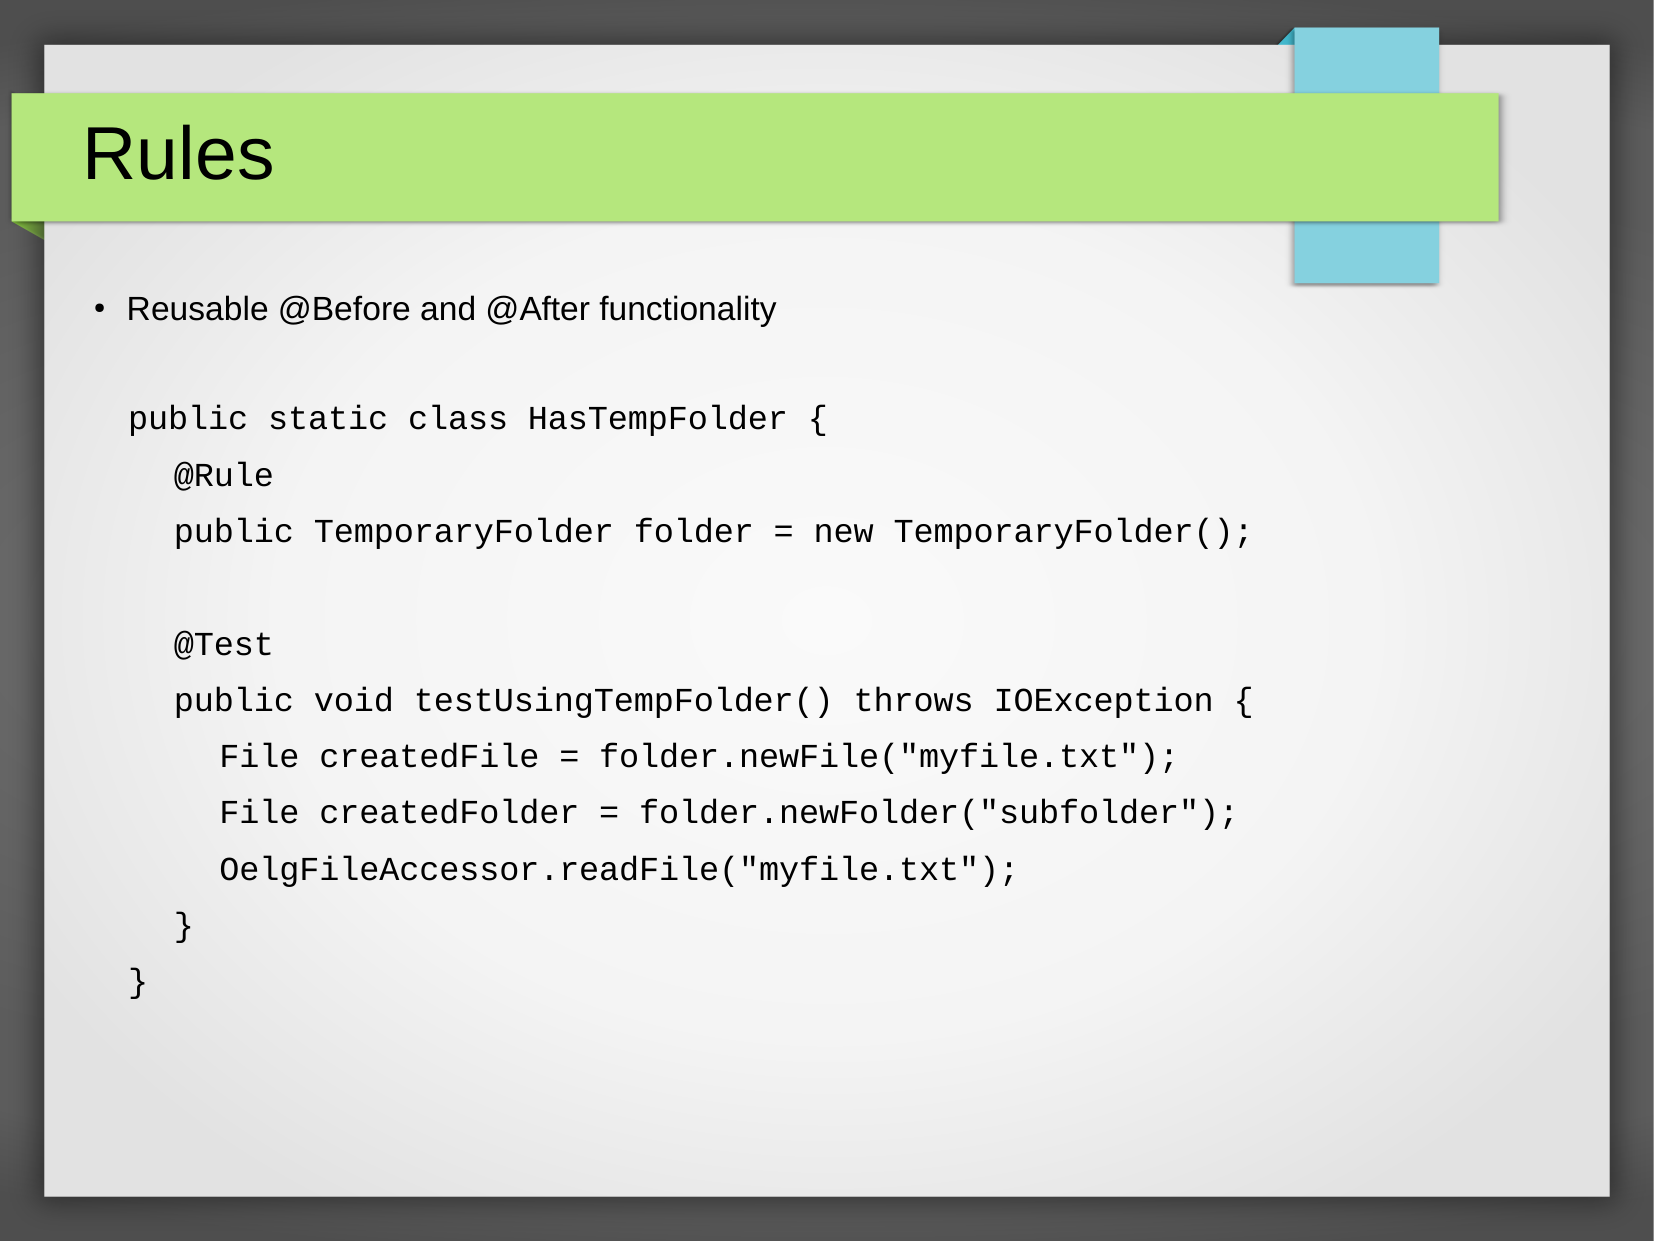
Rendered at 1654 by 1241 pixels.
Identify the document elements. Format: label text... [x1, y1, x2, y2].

picture [0, 0, 1654, 1241]
title Rules [82, 94, 1264, 213]
list Reusable @Before and @After functionality public static class HasTempFolder { @Rule public TemporaryFolder folder = new TemporaryFolder(); @Test public void testUsingTempFolder() throws IOException { File createdFile = folder.newFile("myfile.txt"); File createdFolder = folder.newFolder("subfolder"); OelgFileAccessor.readFile("myfile.txt"); } } [82, 290, 1571, 1010]
